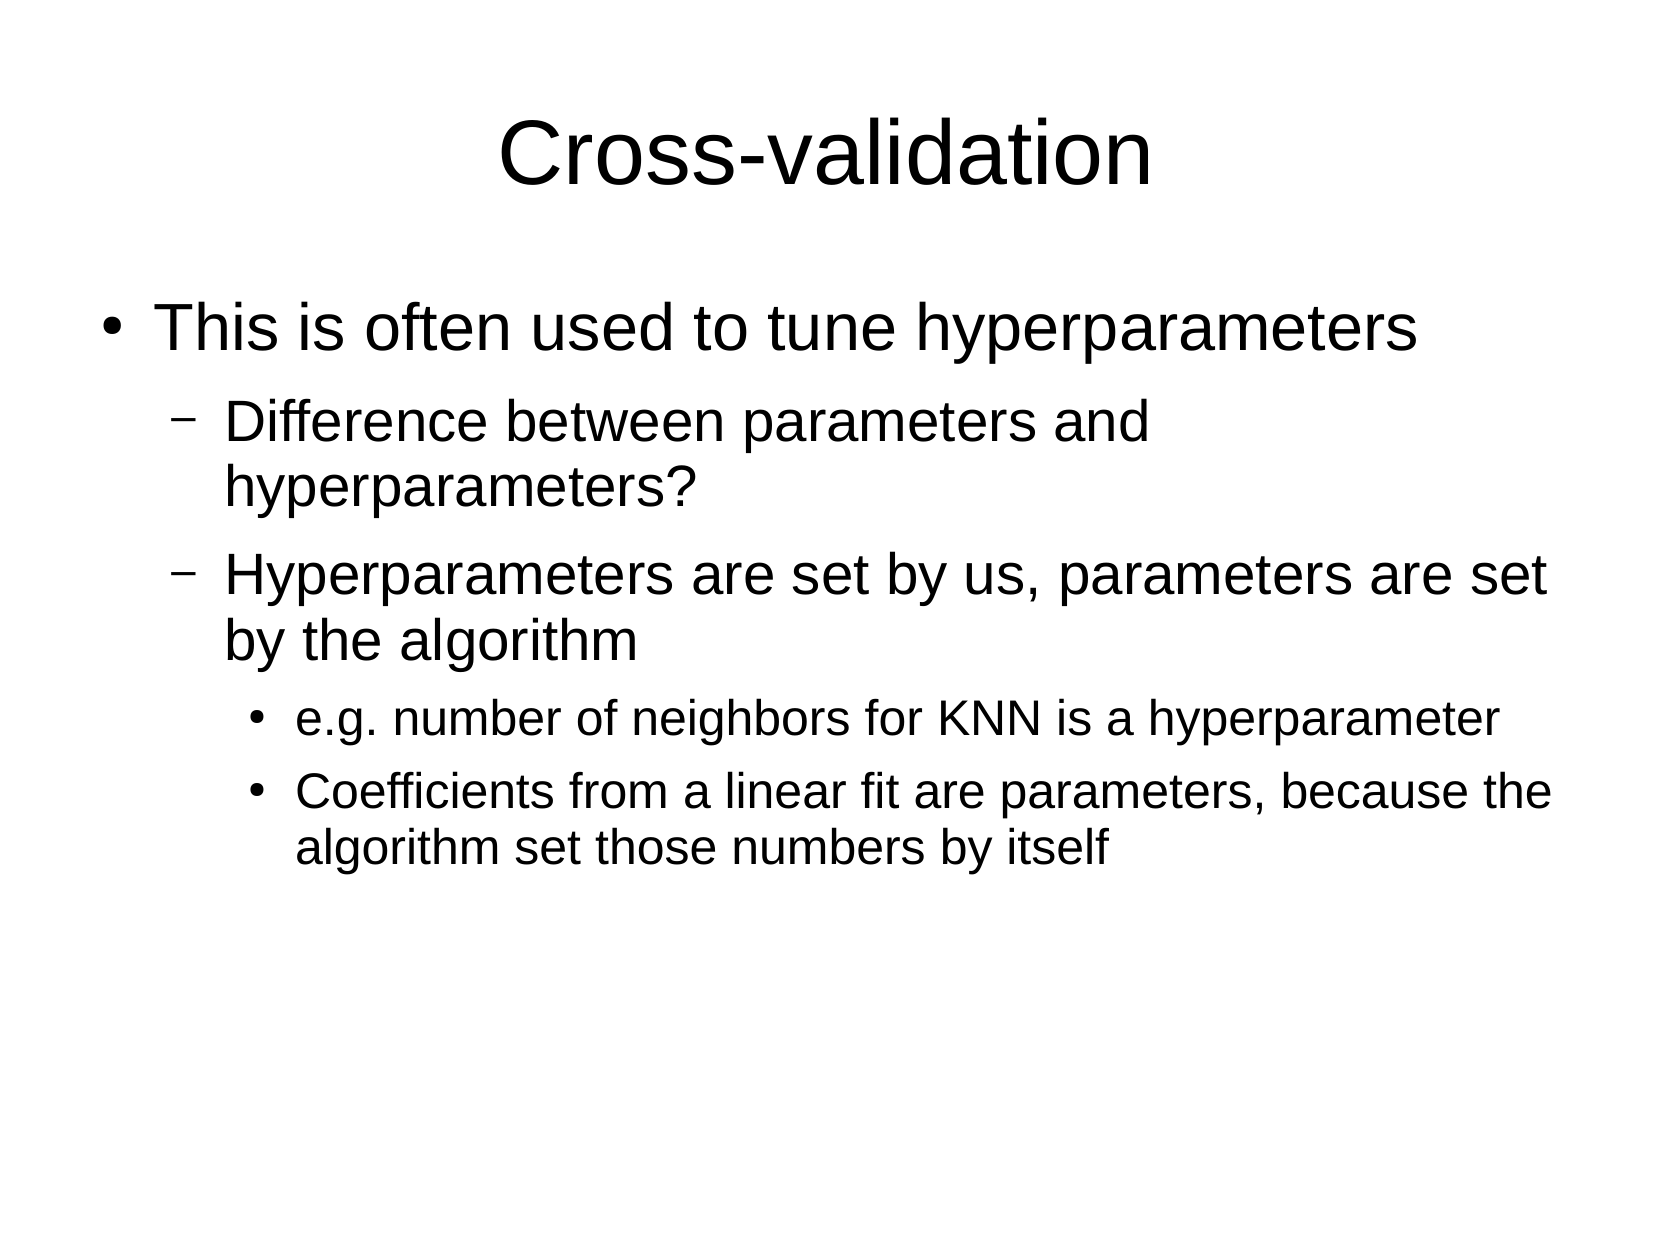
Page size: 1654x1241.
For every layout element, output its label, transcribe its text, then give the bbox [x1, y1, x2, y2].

list This is often used to tune hyperparameters Difference between parameters and hyperparameters? Hyperparameters are set by us, parameters are set by the algorithm e.g. number of neighbors for KNN is a hyperparameter Coefficients from a linear fit are parameters, because the algorithm set those numbers by itself [82, 290, 1571, 1010]
title Cross-validation [82, 49, 1571, 257]
